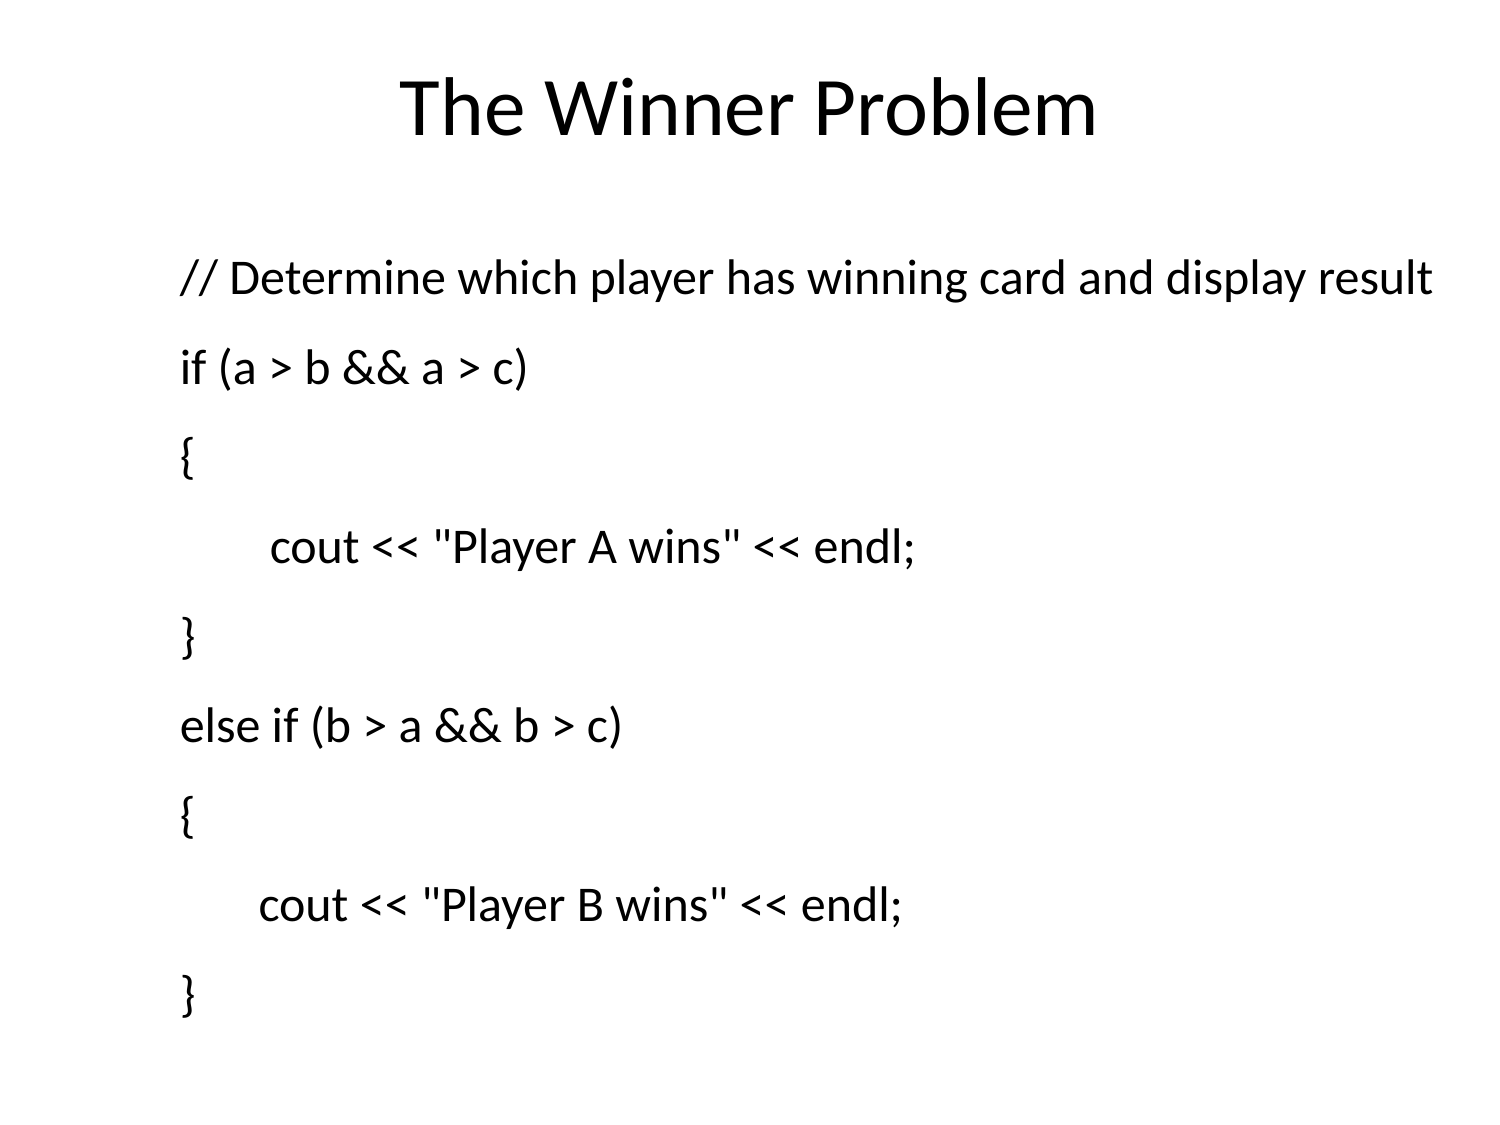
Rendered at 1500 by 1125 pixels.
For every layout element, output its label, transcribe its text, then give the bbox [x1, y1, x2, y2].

title The Winner Problem [75, 45, 1425, 233]
list // Determine which player has winning card and display result if (a > b && a > c) { cout << "Player A wins" << endl; } else if (b > a && b > c) { cout << "Player B wins" << endl; } [75, 237, 1450, 980]
